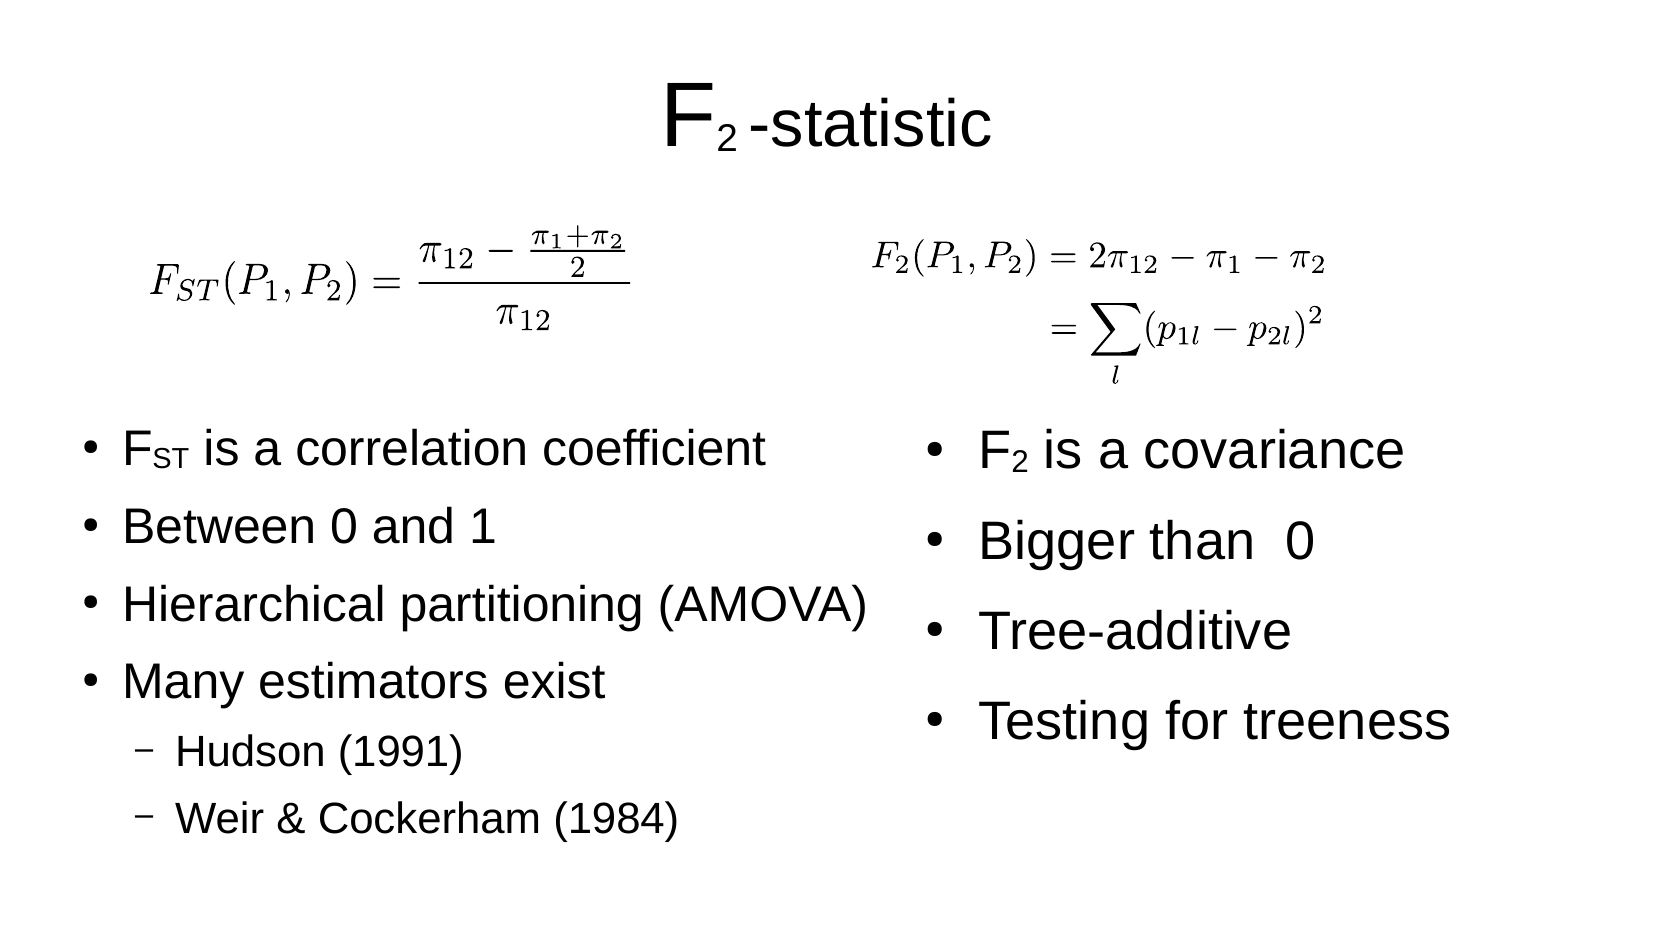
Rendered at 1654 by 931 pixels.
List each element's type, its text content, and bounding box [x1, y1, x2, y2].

list F2 is a covariance Bigger than 0 Tree-additive Testing for treeness [907, 420, 1654, 901]
text_box [1051, 303, 1321, 384]
list FST is a correlation coefficient Between 0 and 1 Hierarchical partitioning (AMOVA) Many estimators exist Hudson (1991) Weir & Cockerham (1984) [68, 420, 871, 901]
text_box [871, 239, 1324, 277]
text_box [150, 225, 631, 331]
title F2 -statistic [82, 37, 1571, 193]
